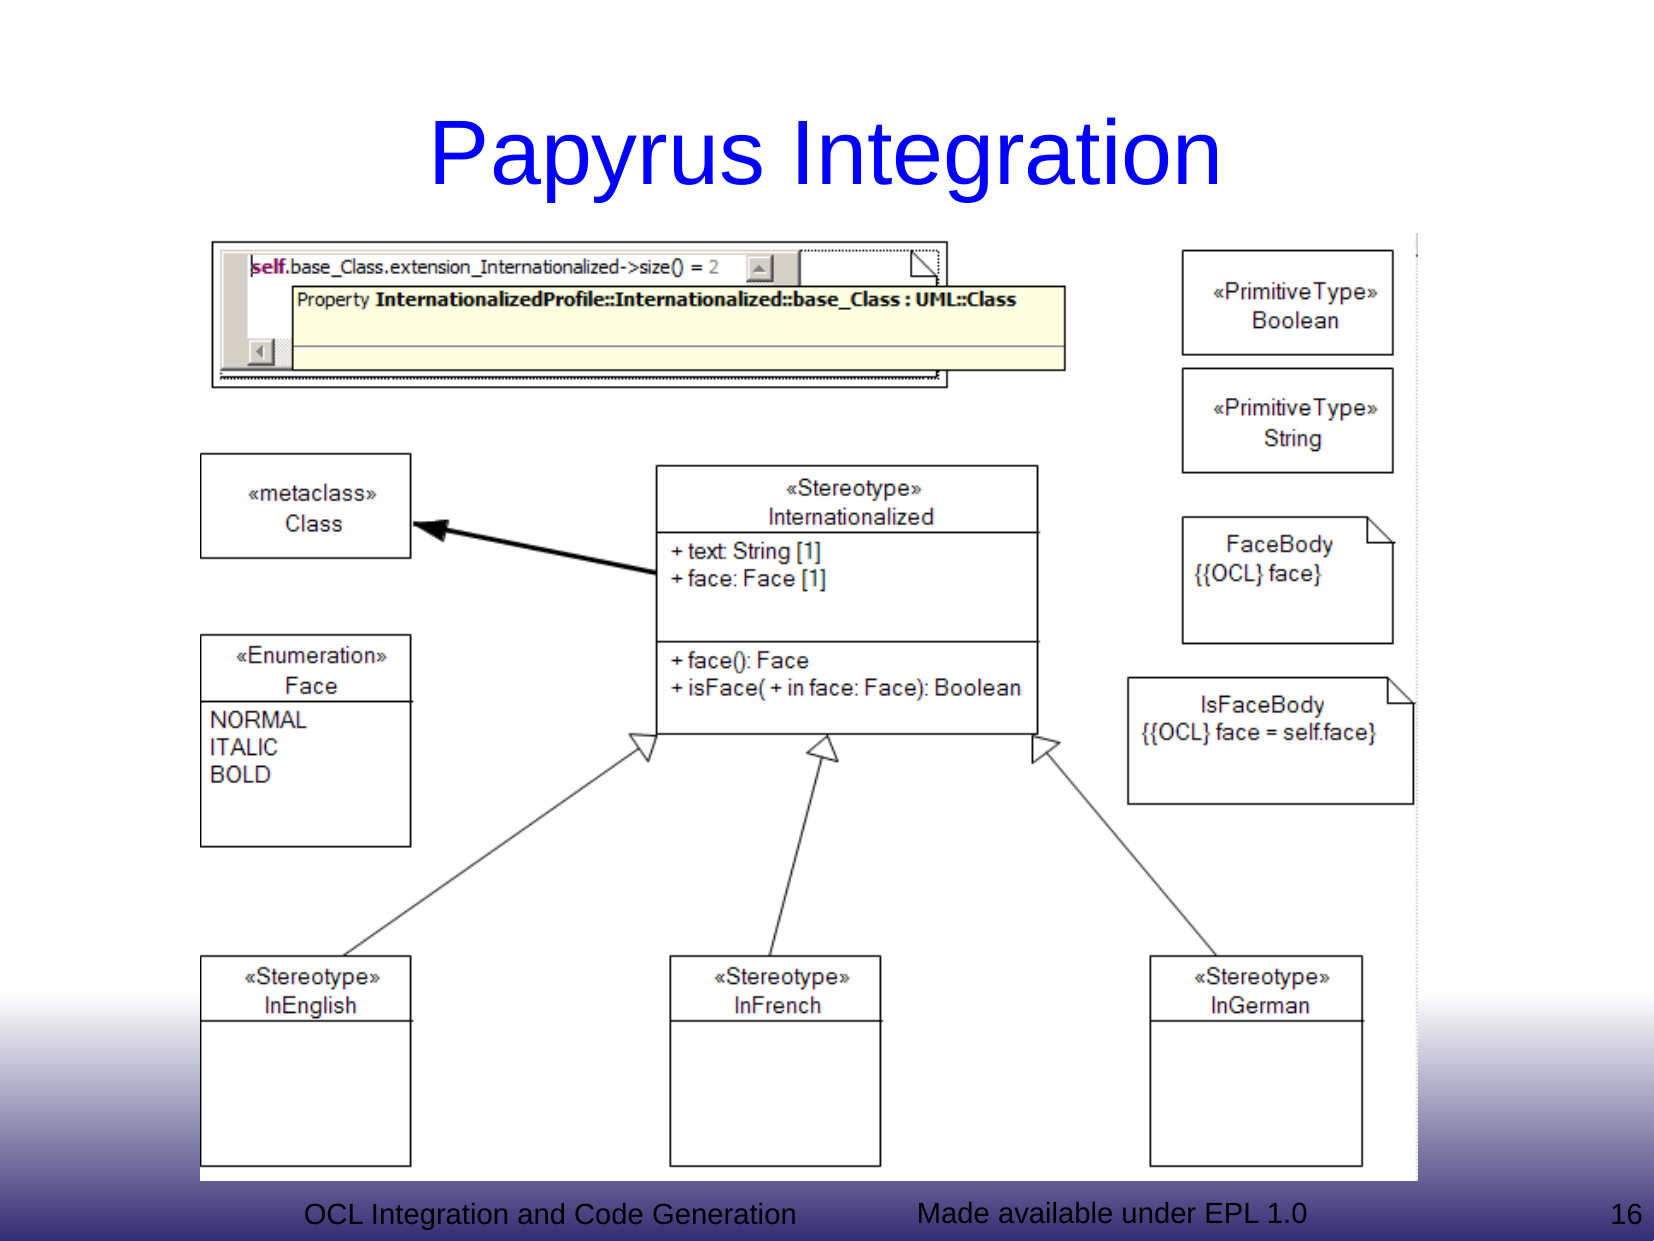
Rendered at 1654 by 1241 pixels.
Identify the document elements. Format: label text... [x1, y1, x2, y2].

title Papyrus Integration [82, 49, 1571, 257]
picture [200, 233, 1418, 1181]
